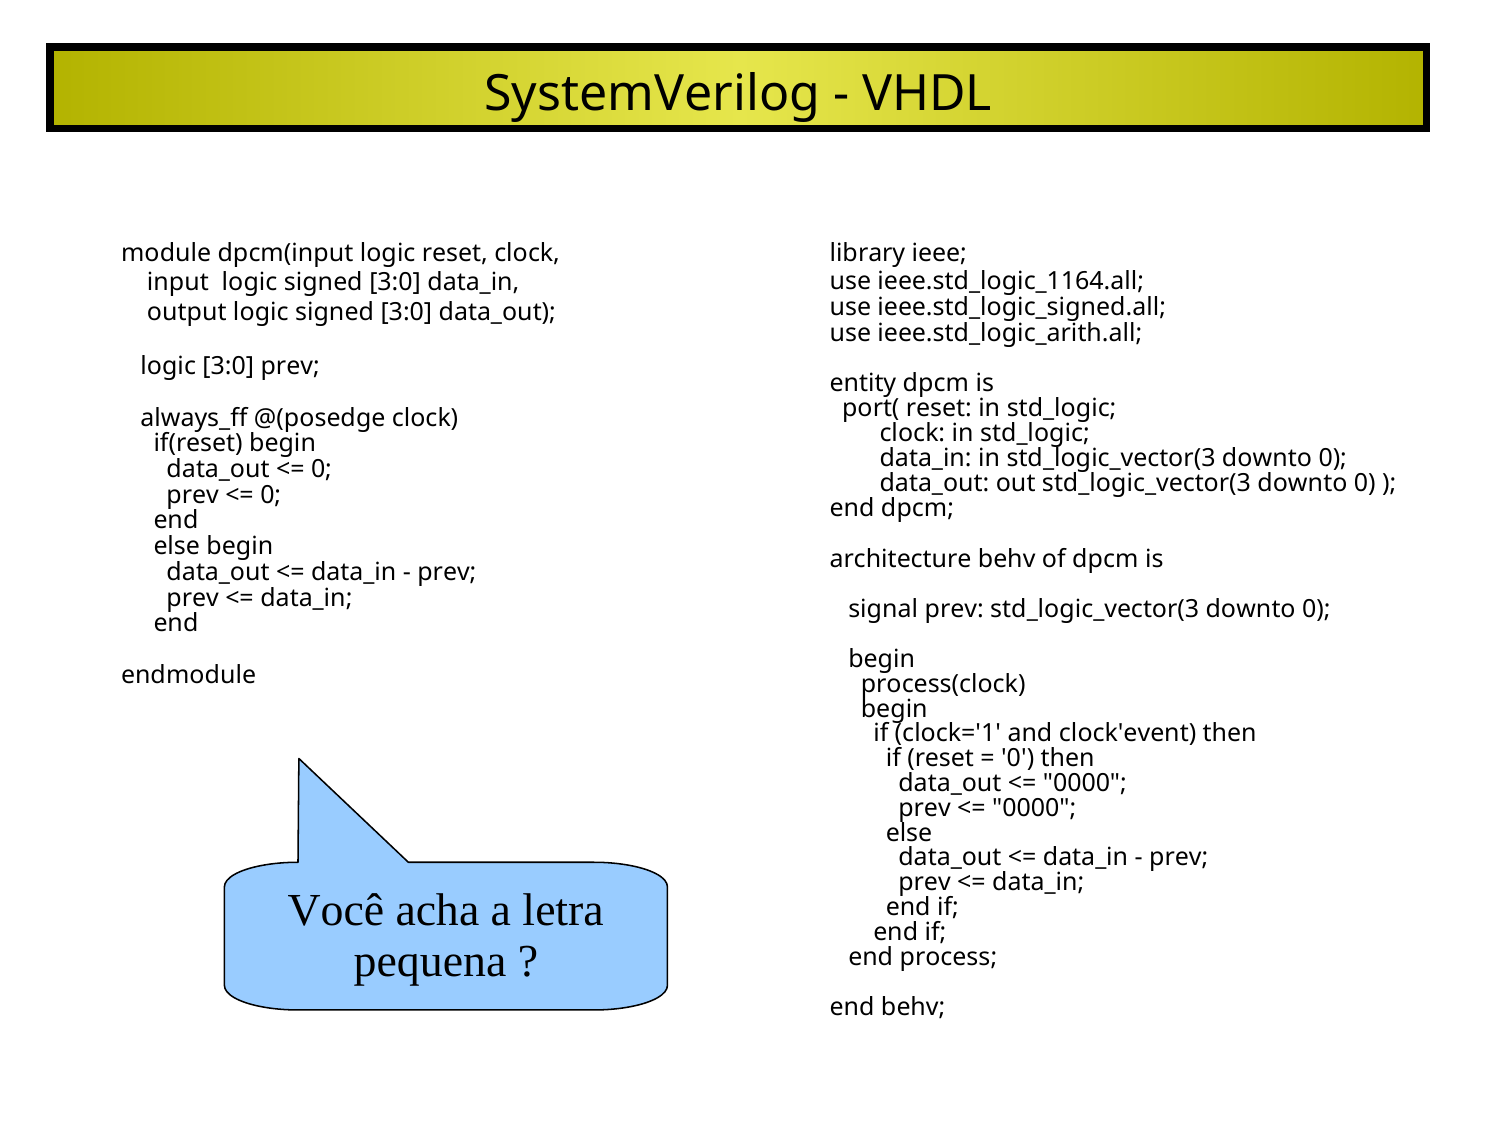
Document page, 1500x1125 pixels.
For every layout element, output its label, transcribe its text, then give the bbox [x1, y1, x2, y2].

text_box library ieee; use ieee.std_logic_1164.all; use ieee.std_logic_signed.all; use ieee.std_logic_arith.all; entity dpcm is port( reset: in std_logic; clock: in std_logic; data_in: in std_logic_vector(3 downto 0); data_out: out std_logic_vector(3 downto 0) ); end dpcm; architecture behv of dpcm is signal prev: std_logic_vector(3 downto 0); begin process(clock)‏ begin if (clock='1' and clock'event) then if (reset = '0') then data_out <= "0000"; prev <= "0000"; else data_out <= data_in - prev; prev <= data_in; end if; end if; end process; end behv; [814, 229, 1447, 1073]
text_box Você acha a letra pequena ? [224, 774, 668, 1010]
text_box module dpcm(input logic reset, clock, input logic signed [3:0] data_in, output logic signed [3:0] data_out); logic [3:0] prev; always_ff @(posedge clock)‏ if(reset) begin data_out <= 0; prev <= 0; end else begin data_out <= data_in - prev; prev <= data_in; end endmodule [106, 230, 777, 774]
text_box SystemVerilog - VHDL [49, 46, 1427, 129]
